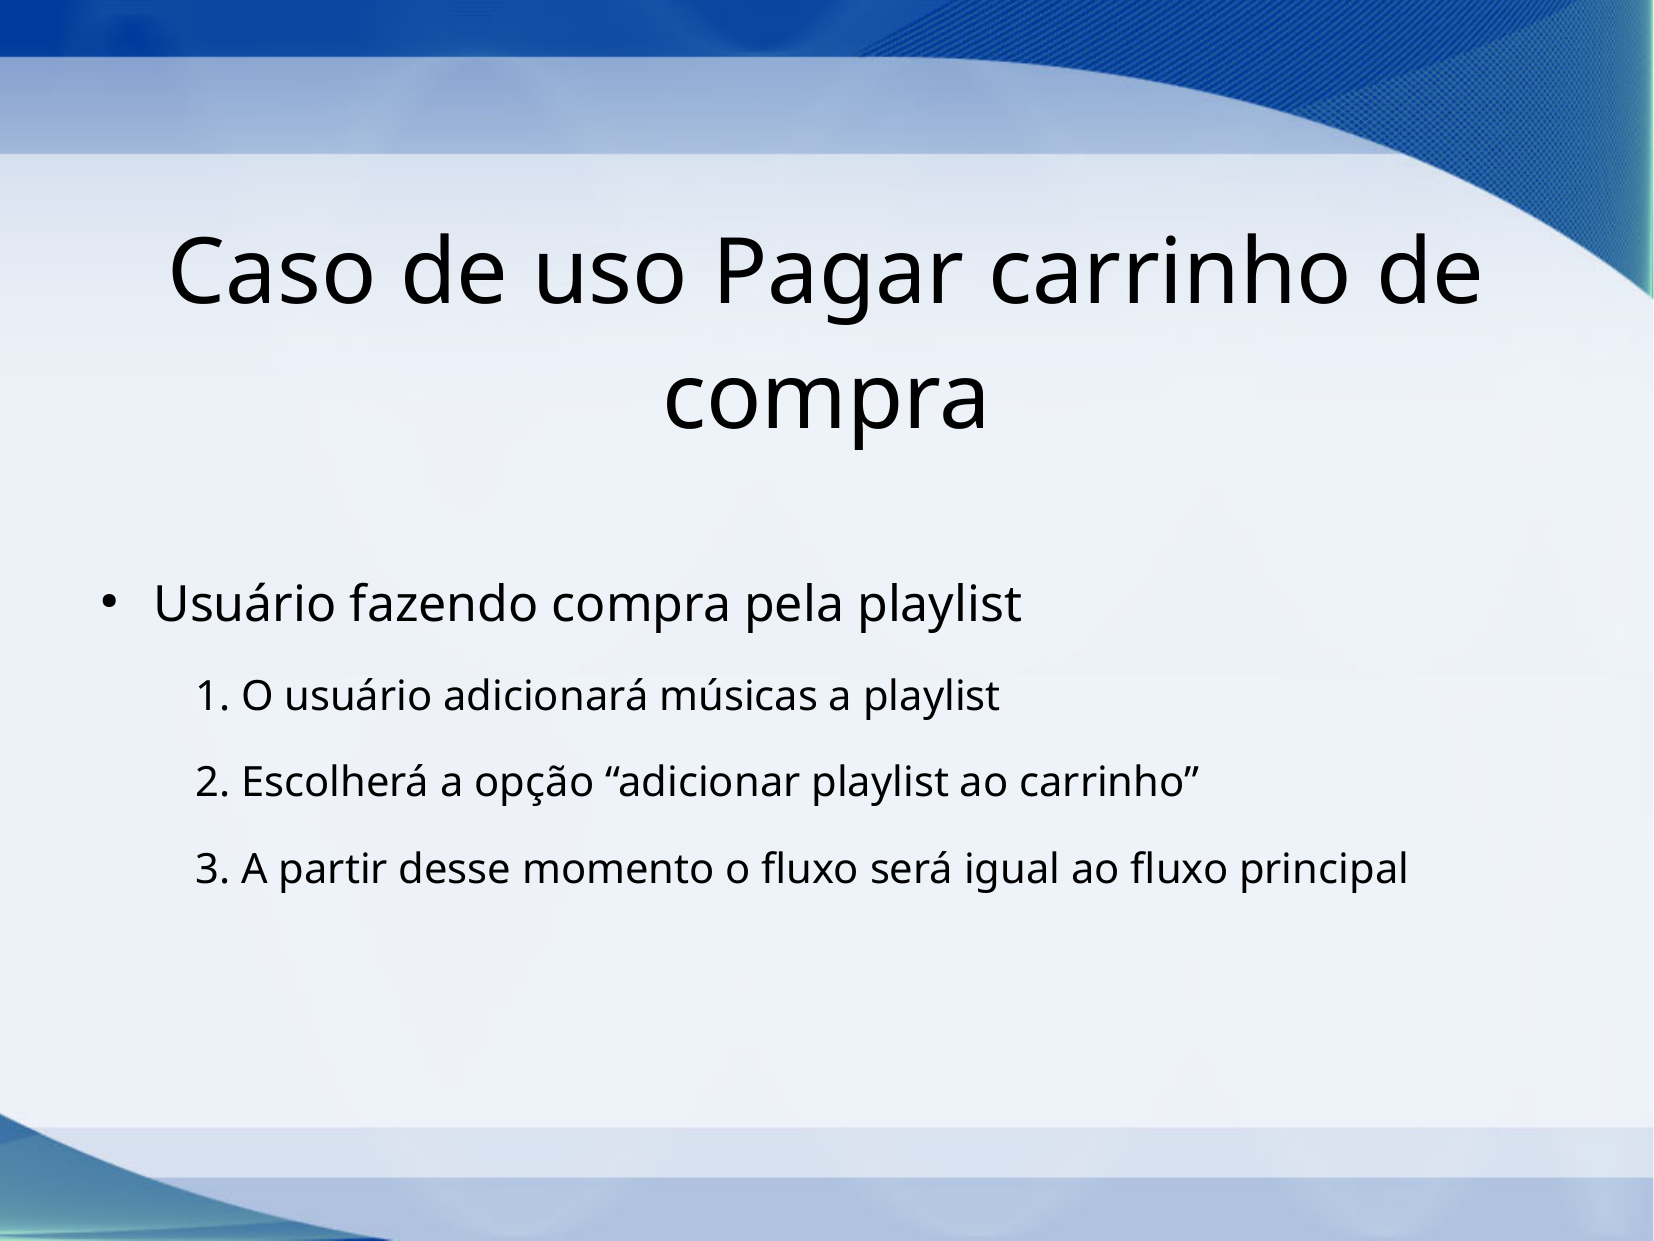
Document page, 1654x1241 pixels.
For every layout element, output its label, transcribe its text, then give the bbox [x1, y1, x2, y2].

title Caso de uso Pagar carrinho de compra [82, 225, 1571, 435]
list Usuário fazendo compra pela playlist 1. O usuário adicionará músicas a playlist 2. Escolherá a opção “adicionar playlist ao carrinho” 3. A partir desse momento o fluxo será igual ao fluxo principal [82, 567, 1571, 1034]
picture [0, 0, 1654, 1241]
